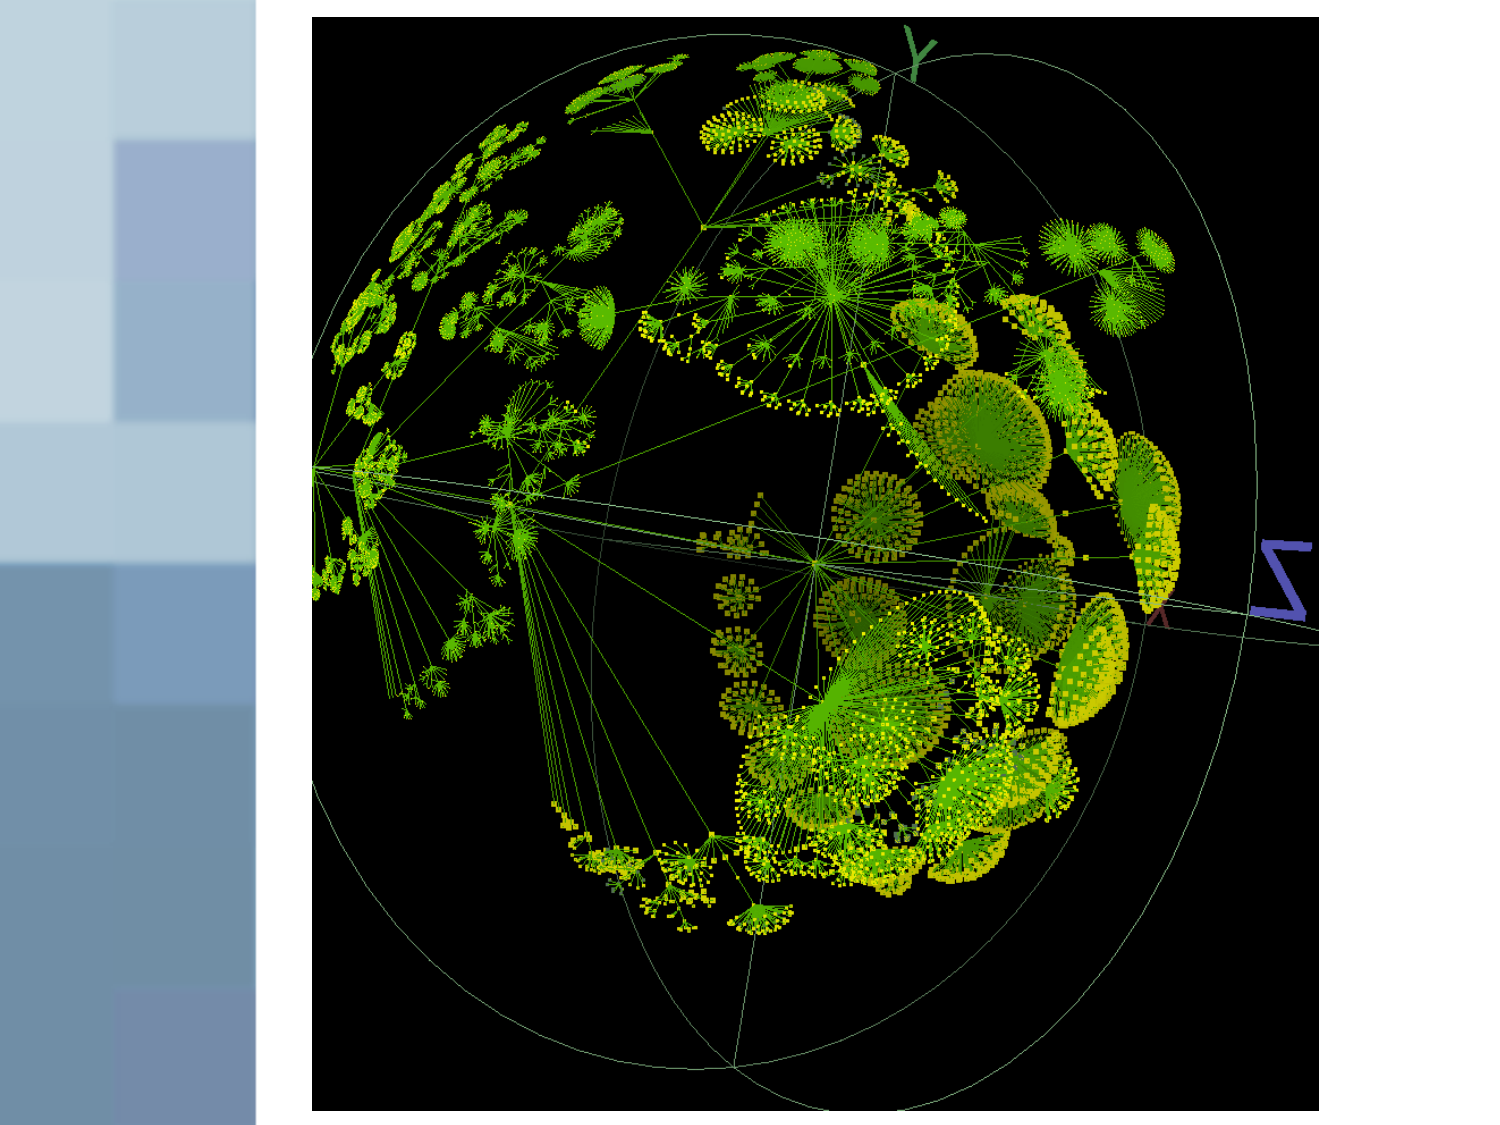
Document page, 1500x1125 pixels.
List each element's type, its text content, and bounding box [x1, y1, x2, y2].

title Orientierung [350, 8, 1401, 329]
picture [0, 0, 1500, 1125]
